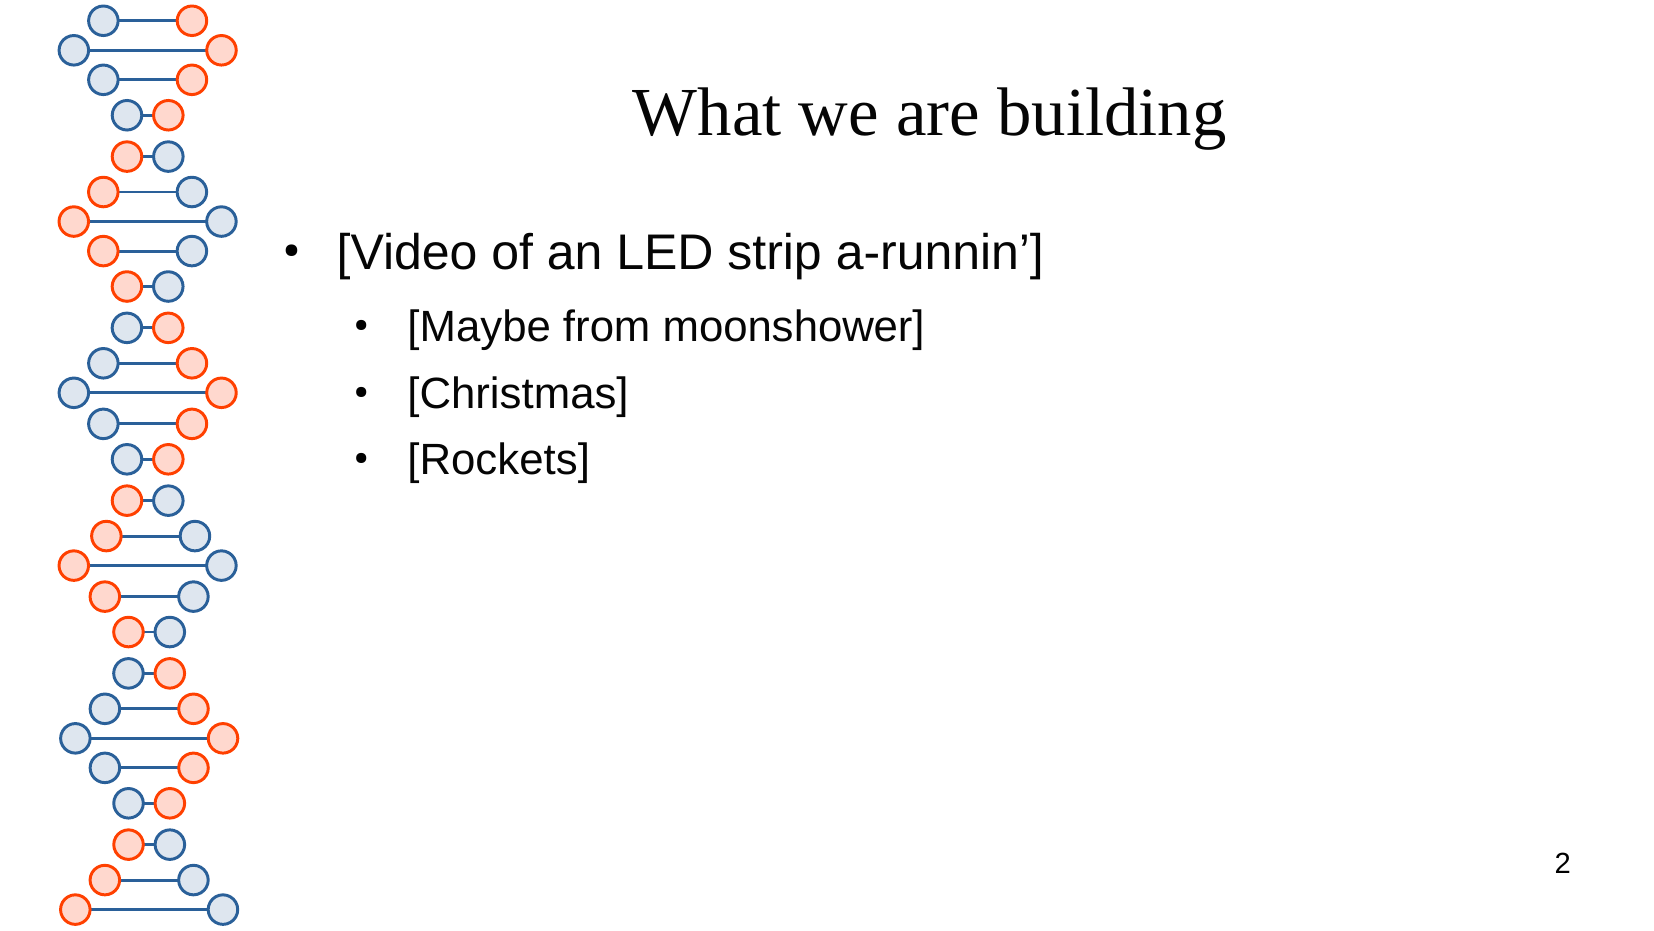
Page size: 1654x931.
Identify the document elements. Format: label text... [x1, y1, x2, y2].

list [Video of an LED strip a-runnin’] [Maybe from moonshower] [Christmas] [Rockets] [265, 224, 1595, 764]
title What we are building [265, 35, 1595, 189]
